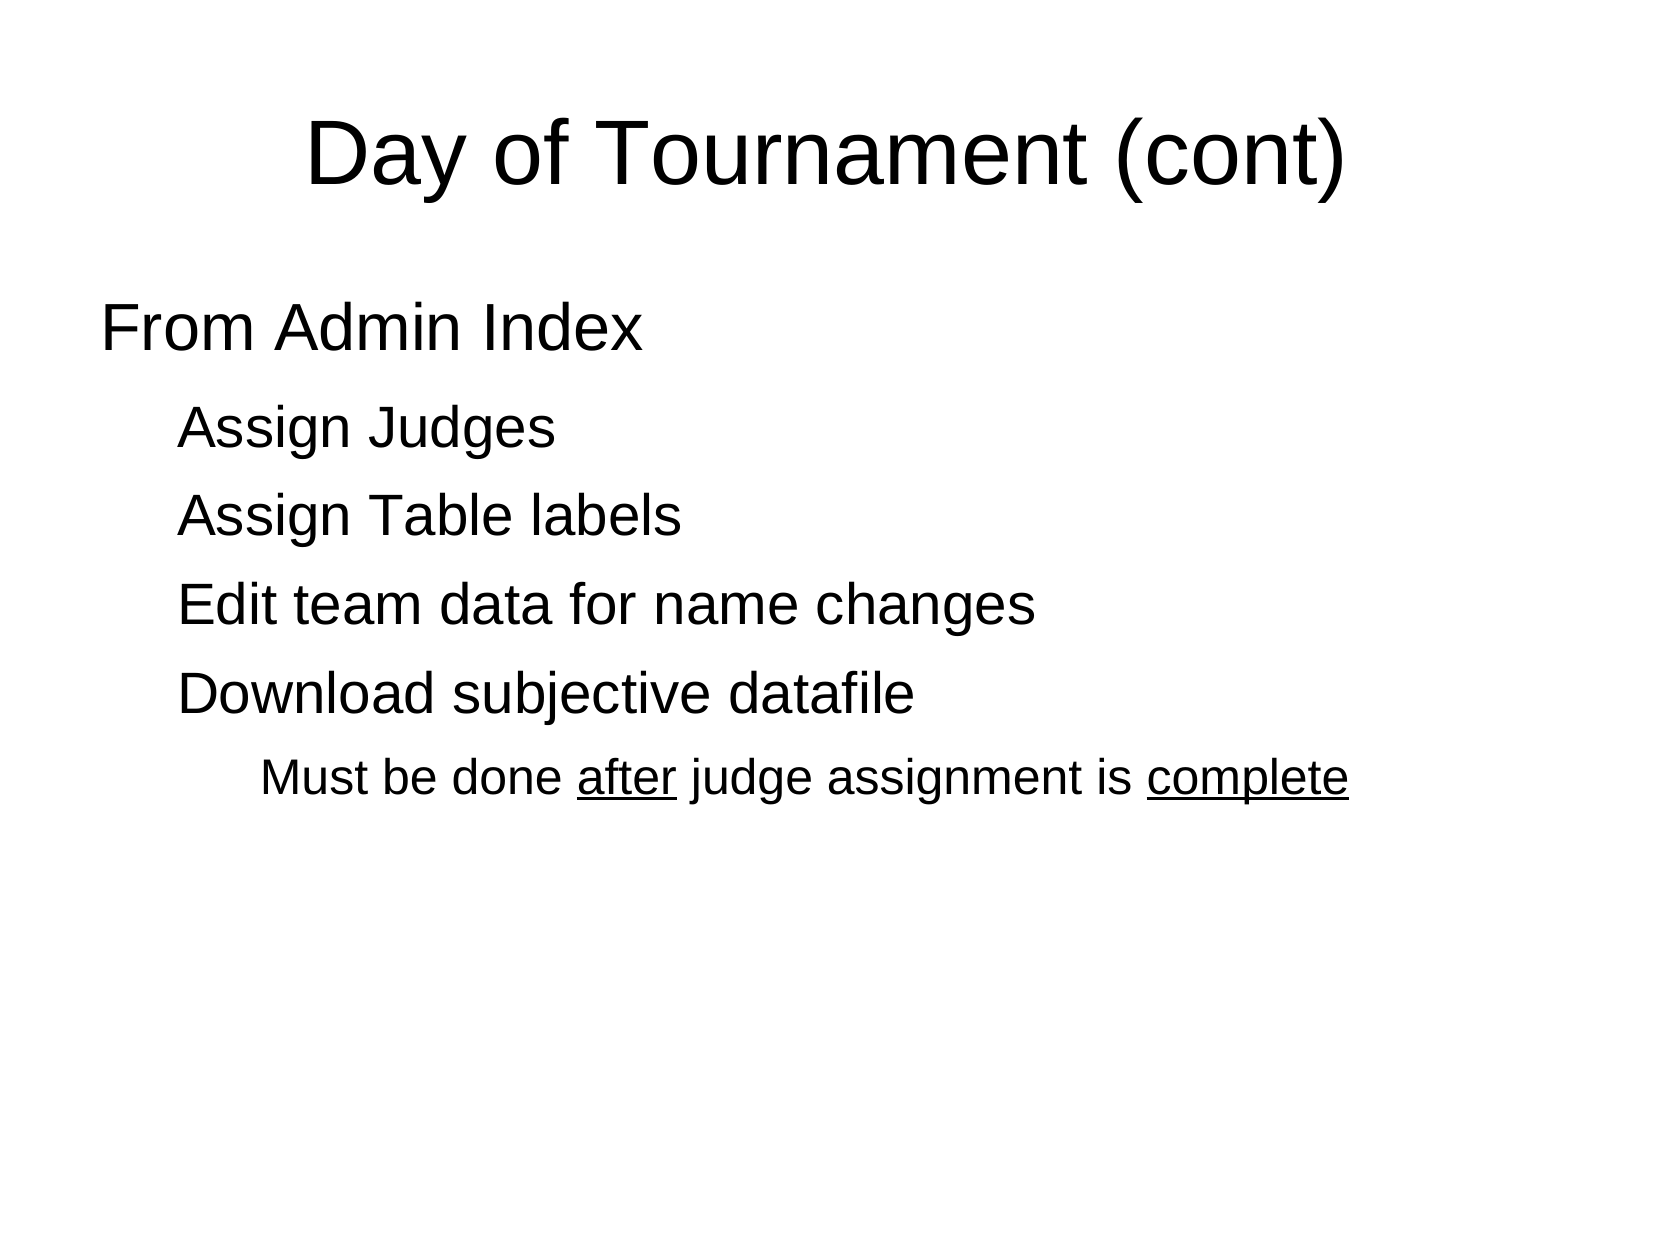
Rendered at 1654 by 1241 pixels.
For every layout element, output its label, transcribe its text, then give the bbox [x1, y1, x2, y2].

title Day of Tournament (cont) [82, 49, 1571, 257]
list From Admin Index Assign Judges Assign Table labels Edit team data for name changes Download subjective datafile Must be done after judge assignment is complete [82, 290, 1571, 1109]
